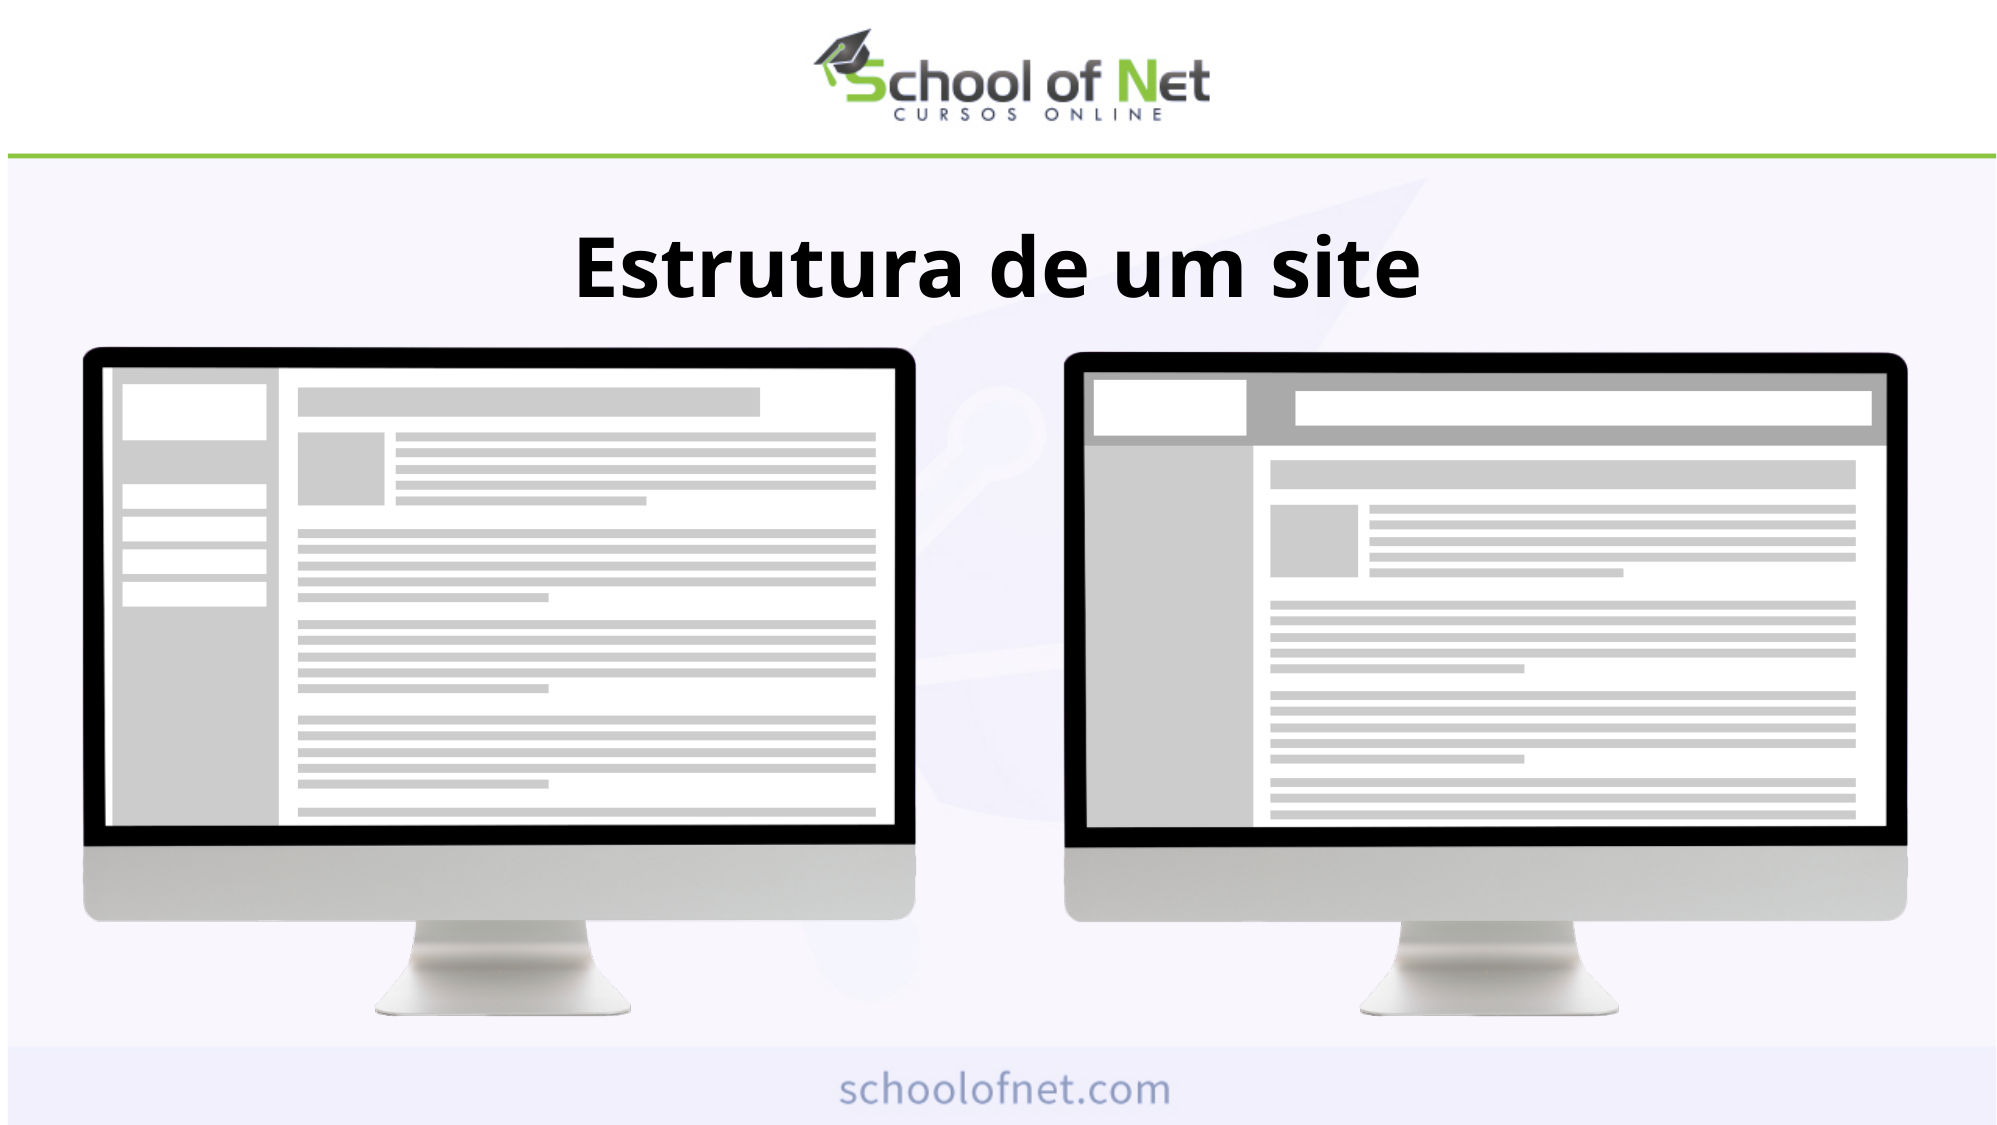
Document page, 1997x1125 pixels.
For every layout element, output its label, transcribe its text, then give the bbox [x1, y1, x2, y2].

title Estrutura de um site [99, 171, 1897, 360]
picture [7, 5, 1997, 1125]
